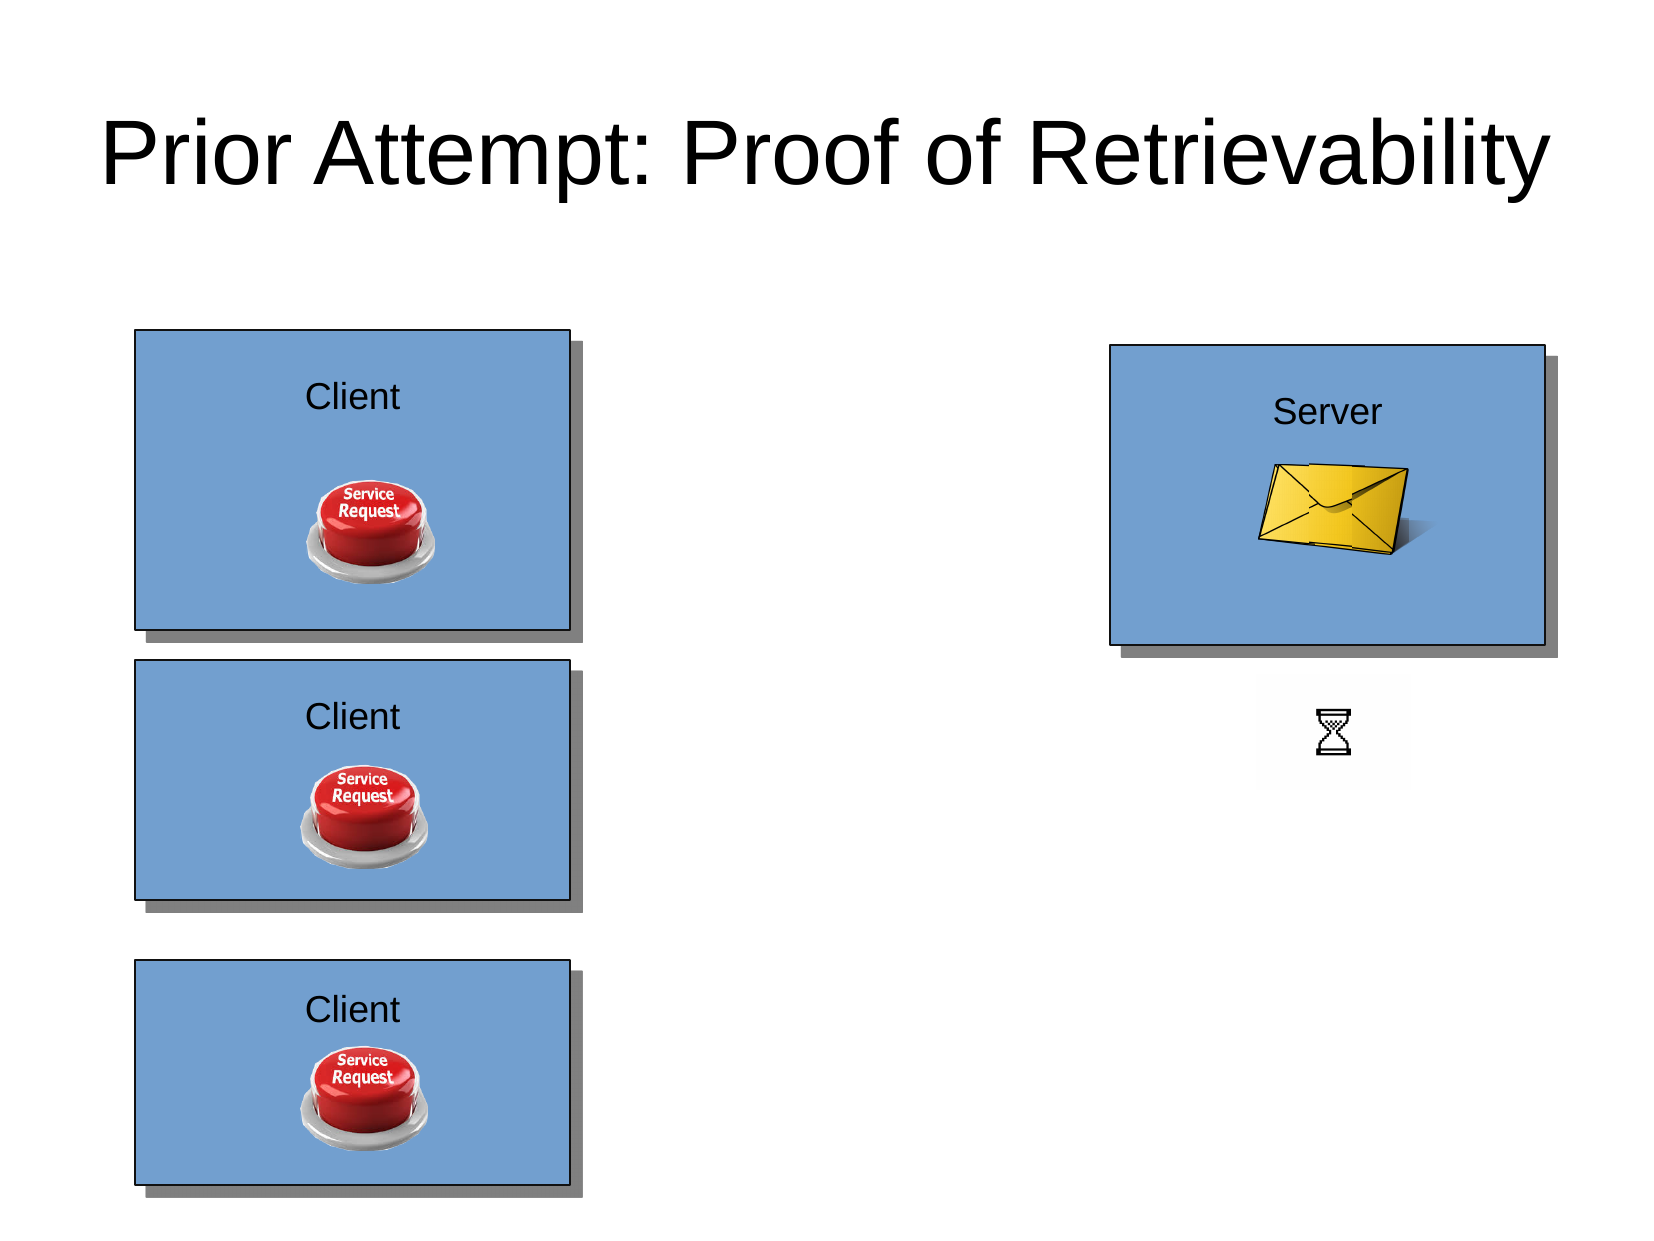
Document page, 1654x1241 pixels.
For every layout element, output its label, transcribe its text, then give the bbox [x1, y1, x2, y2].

text_box Client [135, 960, 571, 1186]
text_box Client [135, 660, 571, 901]
title Prior Attempt: Proof of Retrievability [82, 49, 1571, 257]
picture [1258, 462, 1441, 556]
picture [1256, 674, 1411, 791]
text_box Server [1110, 345, 1546, 646]
picture [300, 1044, 429, 1152]
text_box Client [135, 330, 571, 631]
picture [300, 763, 429, 871]
picture [306, 478, 436, 586]
